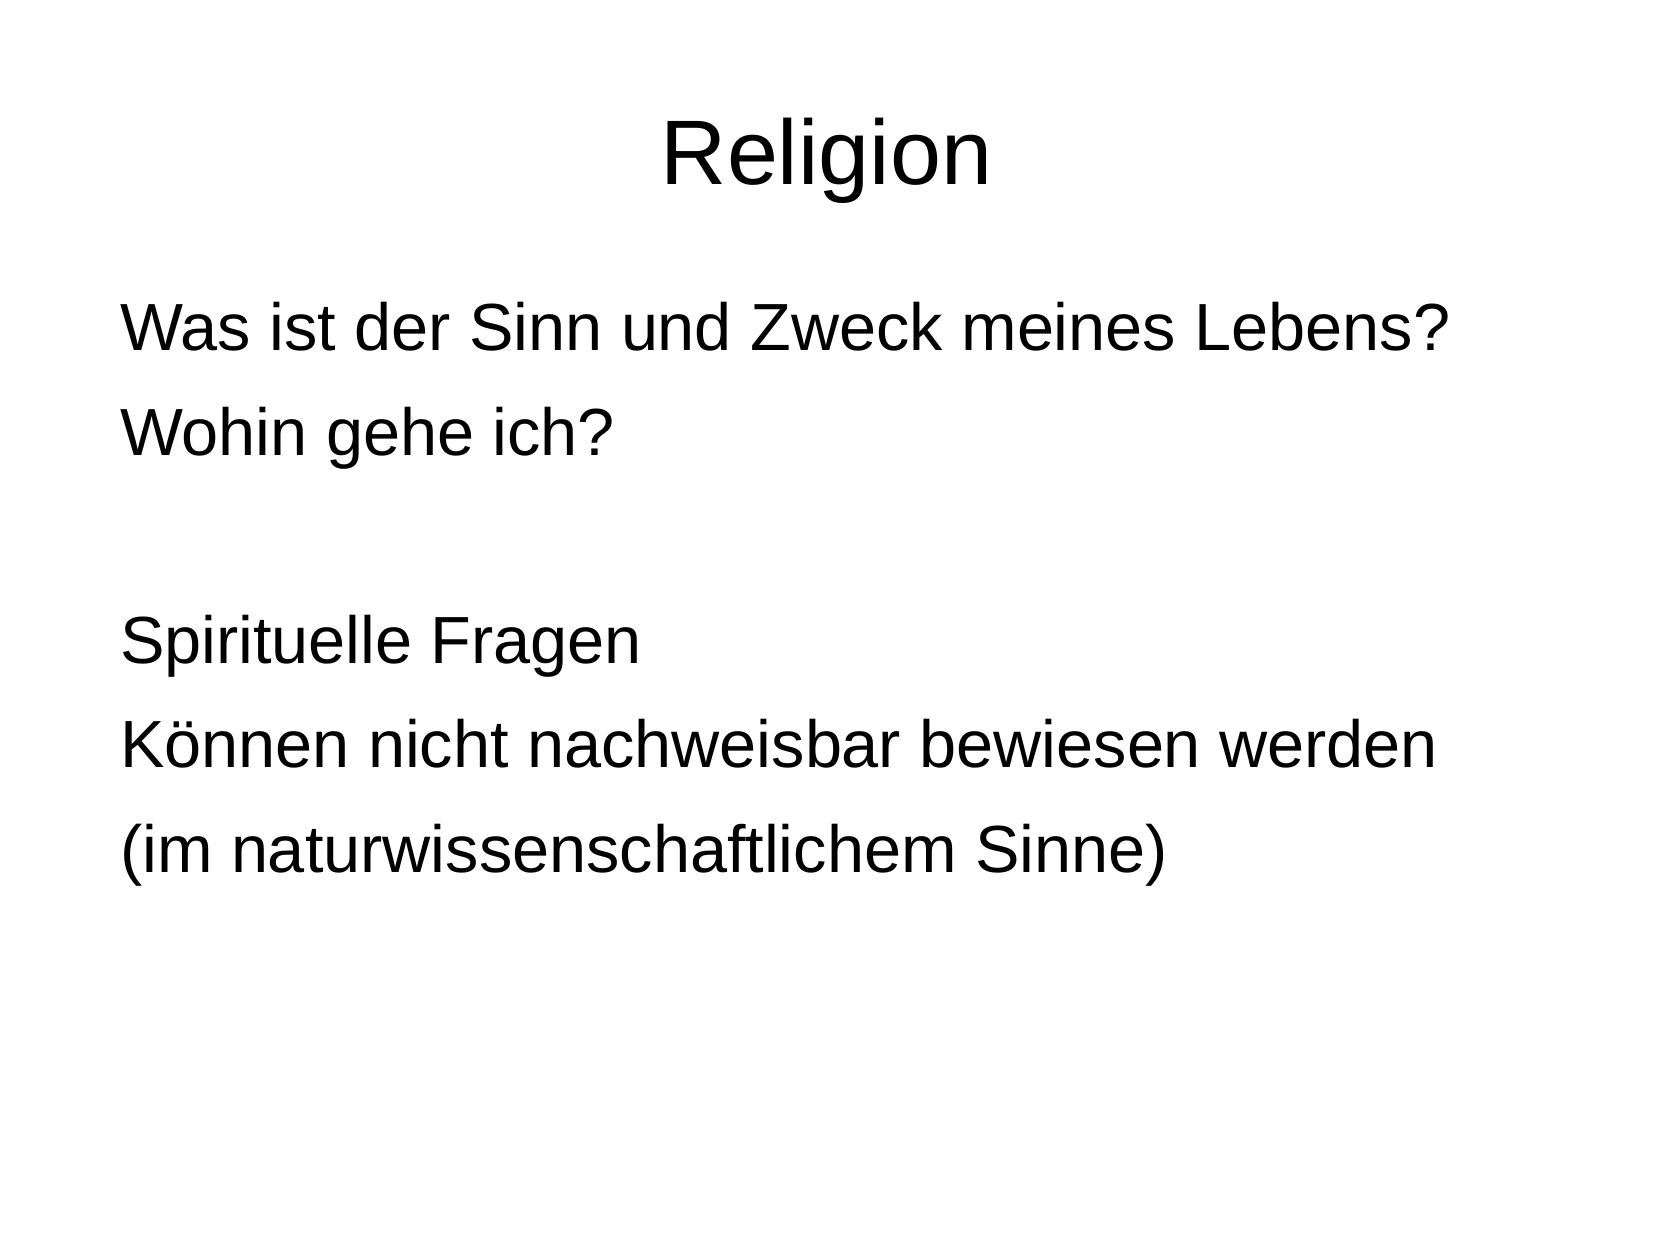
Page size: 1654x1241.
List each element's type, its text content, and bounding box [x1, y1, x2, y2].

list Was ist der Sinn und Zweck meines Lebens? Wohin gehe ich? Spirituelle Fragen Können nicht nachweisbar bewiesen werden (im naturwissenschaftlichem Sinne) [82, 290, 1571, 1010]
title Religion [82, 49, 1571, 257]
